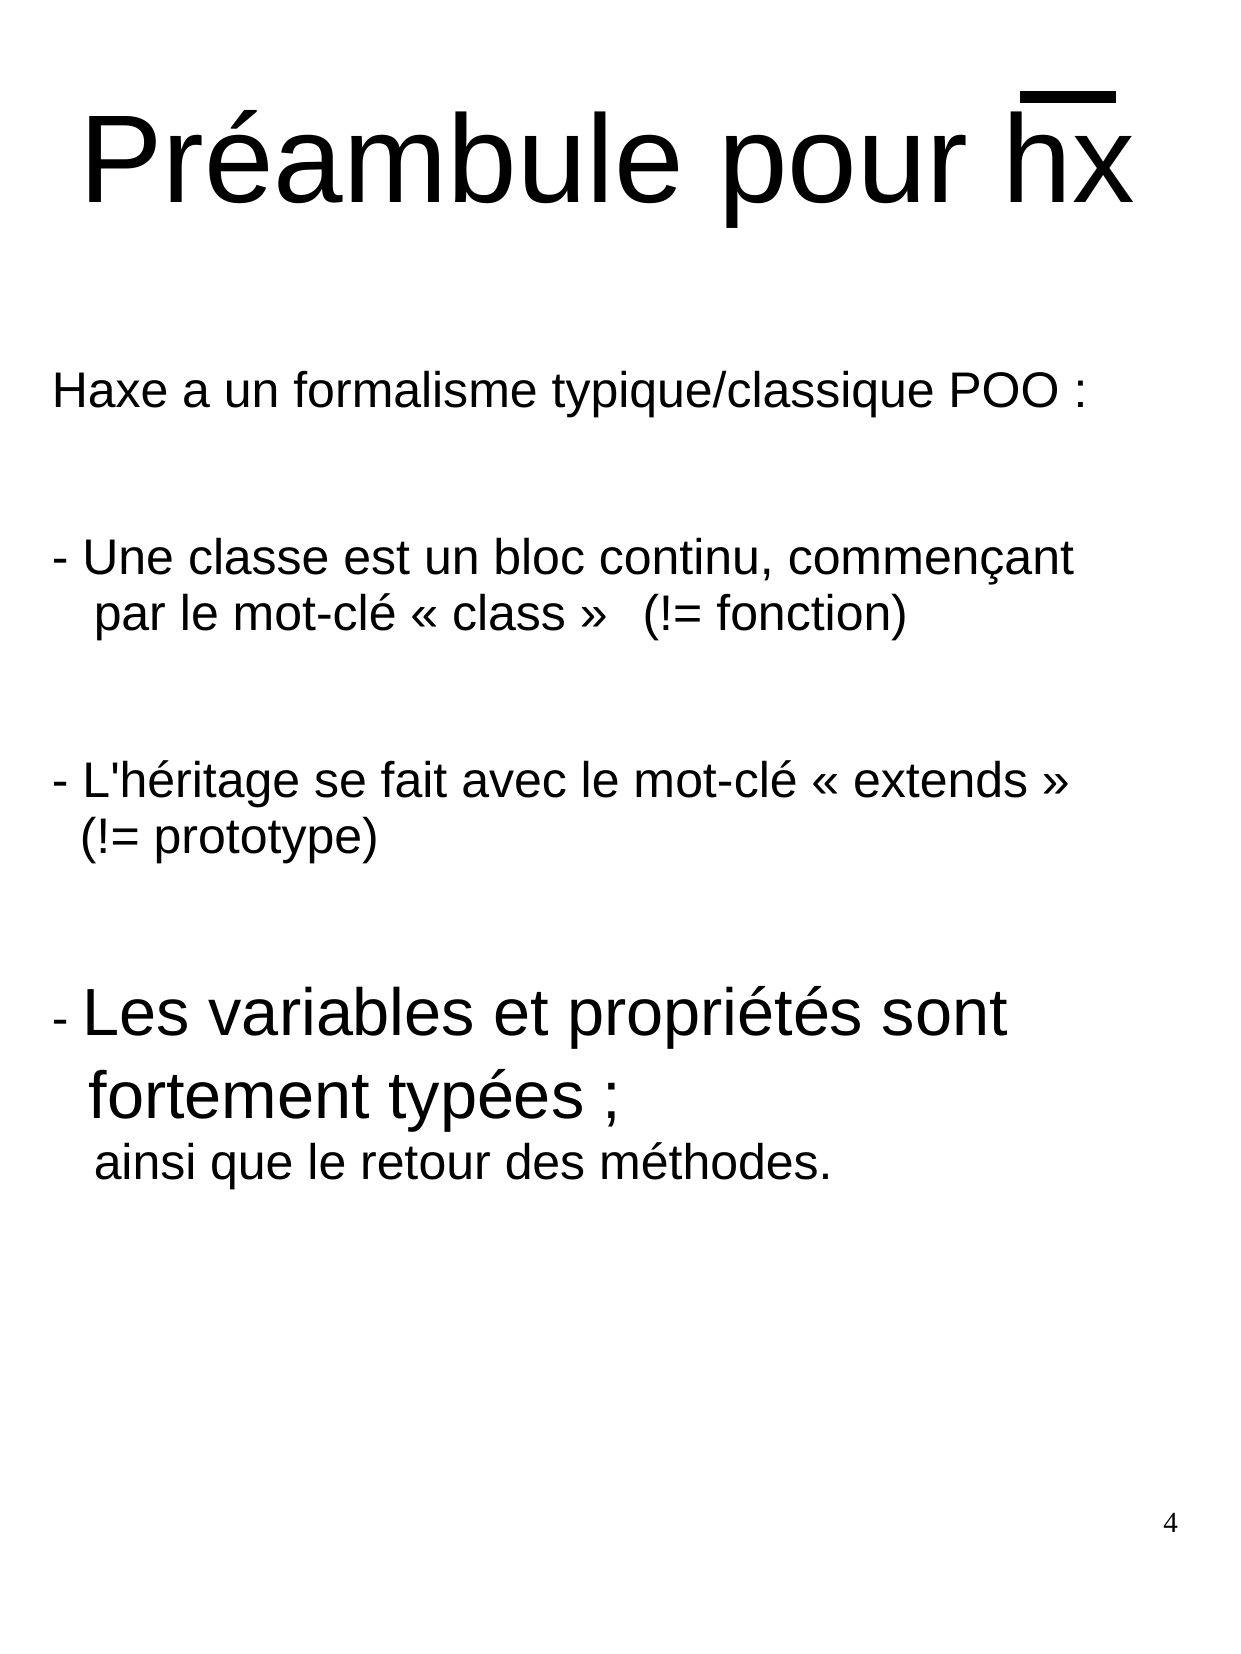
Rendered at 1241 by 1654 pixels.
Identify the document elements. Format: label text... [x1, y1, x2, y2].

text_box Préambule pour hx [64, 81, 1151, 288]
text_box Haxe a un formalisme typique/classique POO : - Une classe est un bloc continu, commençant par le mot-clé « class » (!= fonction) - L'héritage se fait avec le mot-clé « extends » (!= prototype) - Les variables et propriétés sont fortement typées ; ainsi que le retour des méthodes. [37, 354, 1223, 1358]
